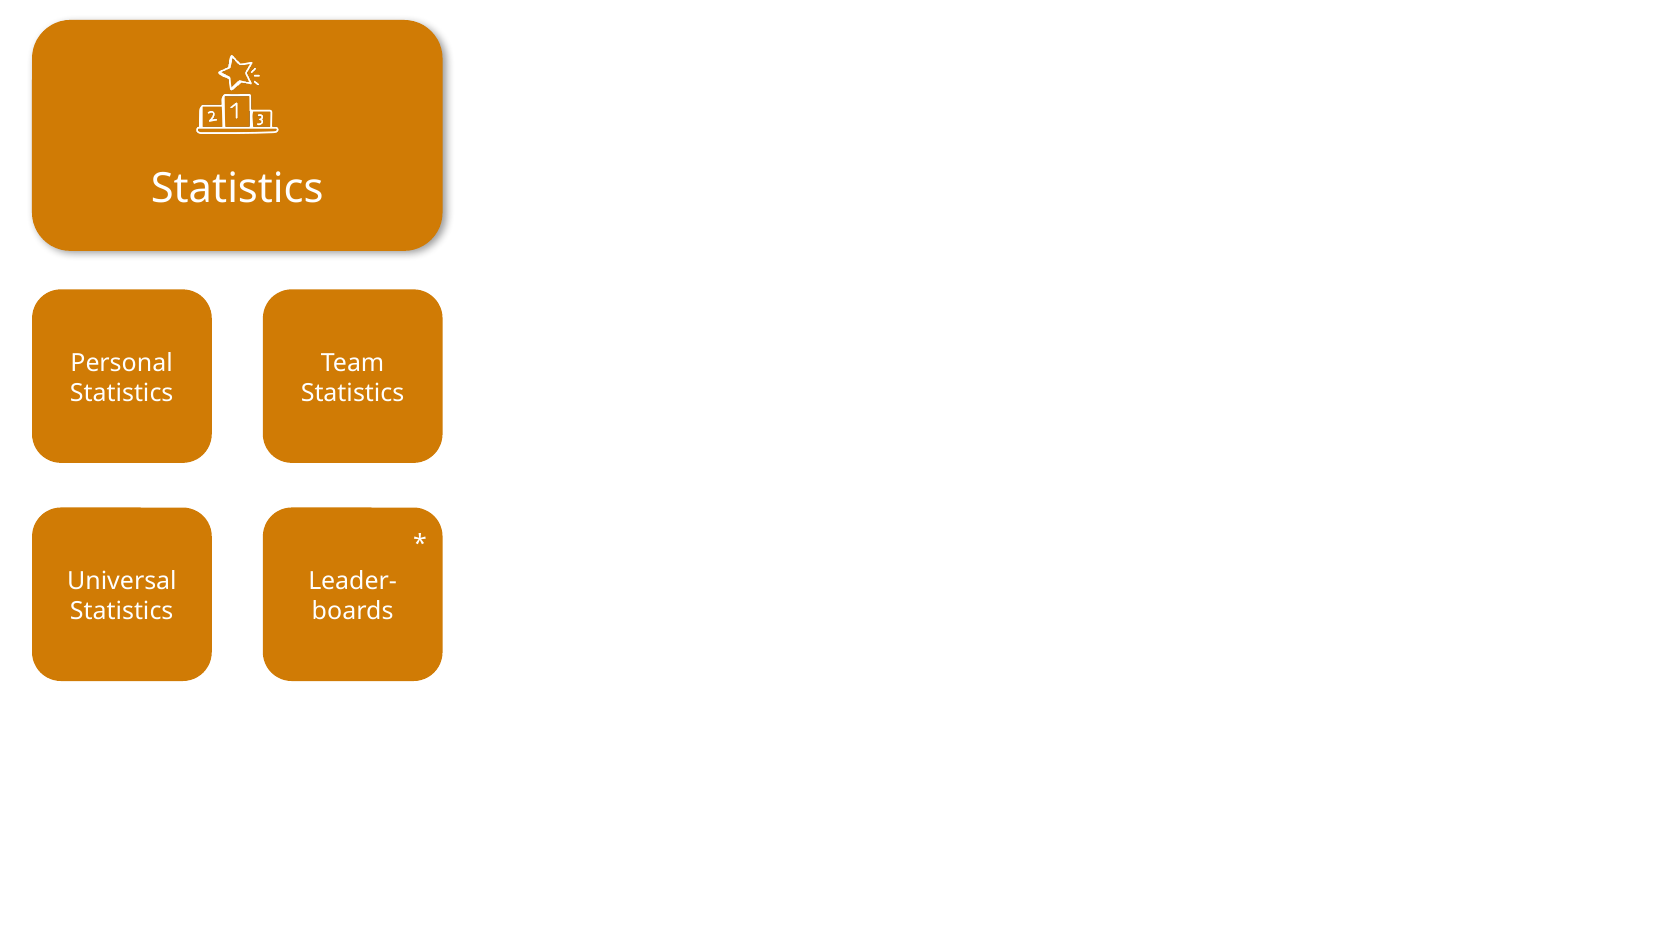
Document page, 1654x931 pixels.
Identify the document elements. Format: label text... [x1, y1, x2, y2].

text_box * [398, 520, 430, 565]
text_box [31, 19, 443, 214]
text_box [32, 219, 442, 251]
text_box Statistics [32, 153, 443, 219]
picture [194, 51, 280, 137]
text_box Leader- boards [262, 507, 443, 682]
text_box Personal Statistics [32, 289, 212, 463]
text_box Universal Statistics [32, 507, 212, 682]
text_box Team Statistics [262, 289, 443, 463]
